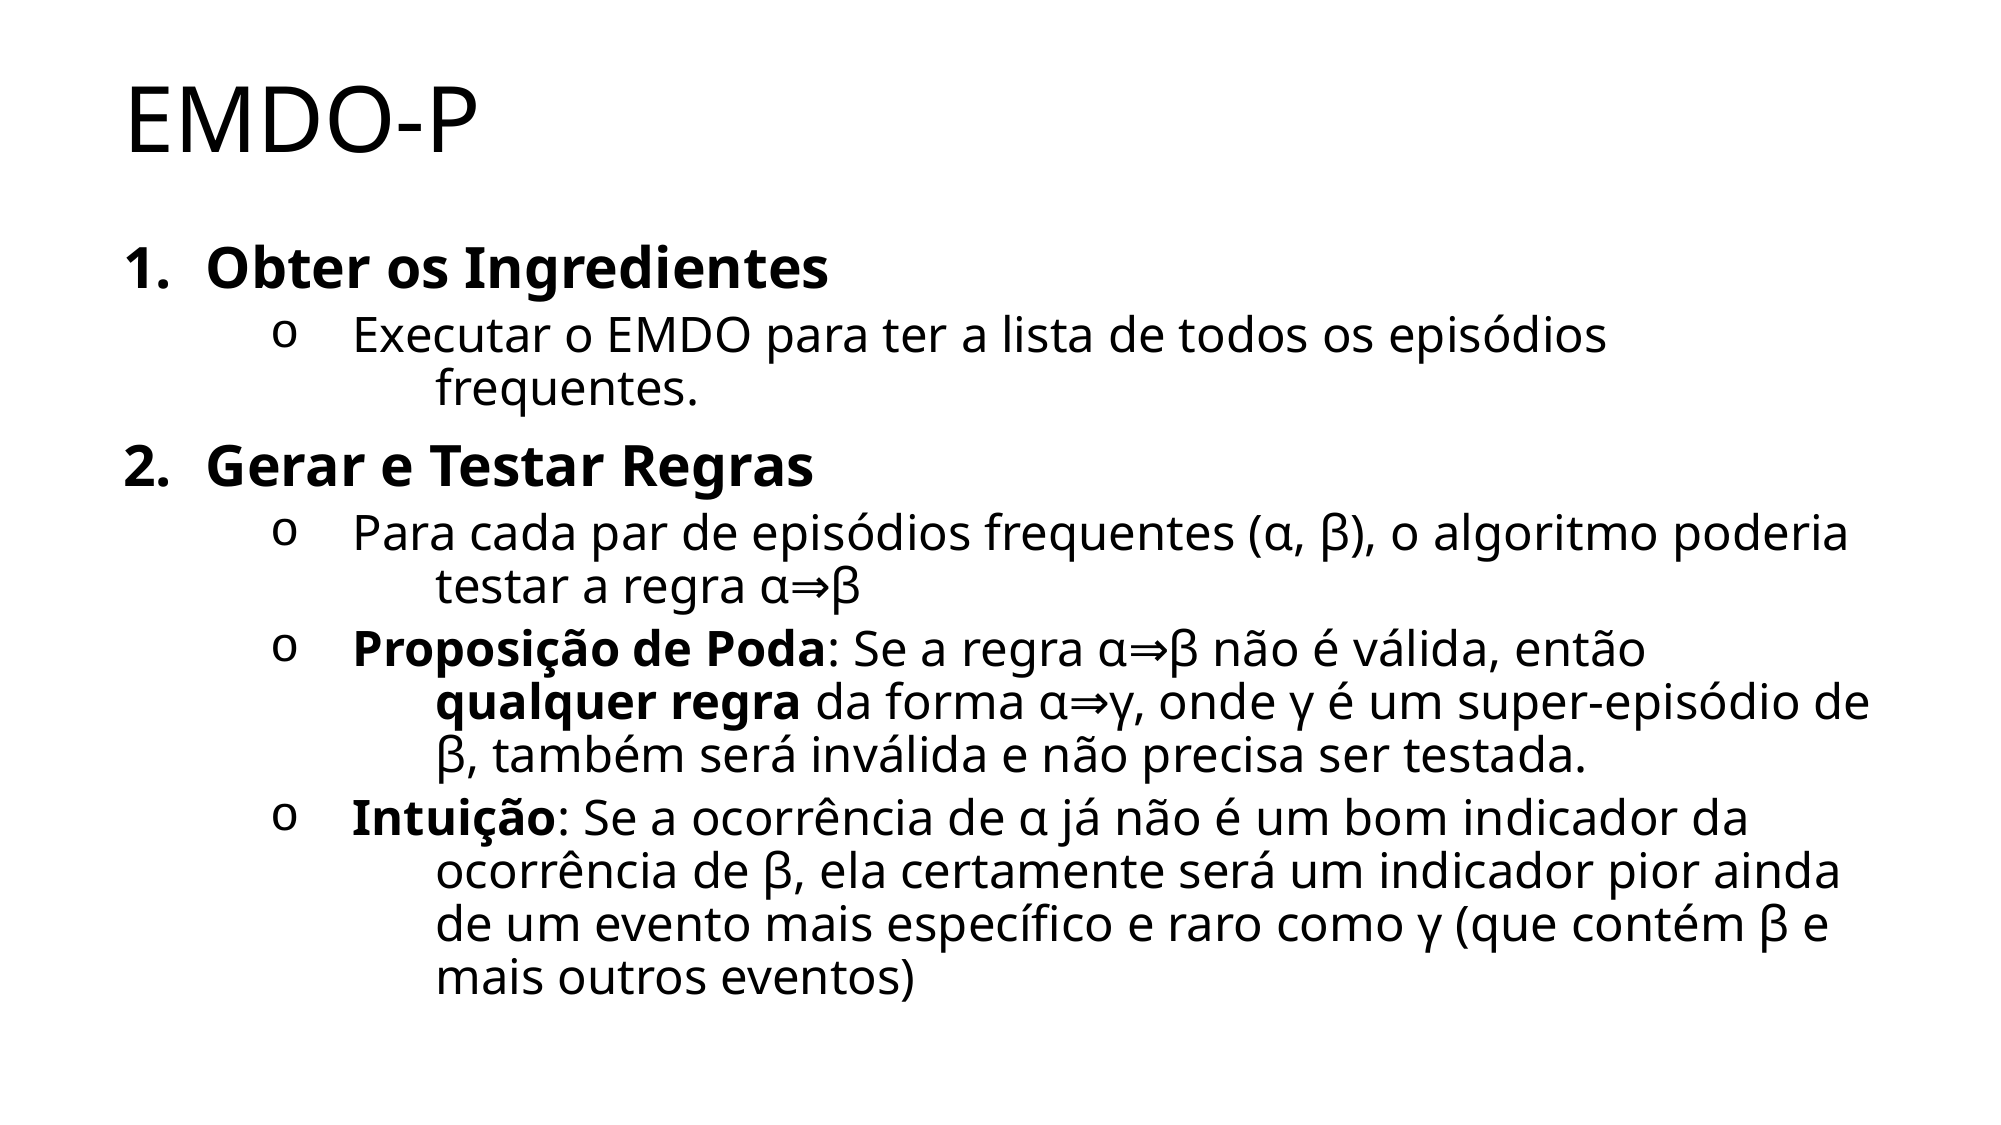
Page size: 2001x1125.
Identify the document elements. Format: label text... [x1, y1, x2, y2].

title EMDO-P [108, 14, 1834, 231]
list Obter os Ingredientes Executar o EMDO para ter a lista de todos os episódios frequentes. Gerar e Testar Regras Para cada par de episódios frequentes (α, β), o algoritmo poderia testar a regra α⇒β Proposição de Poda: Se a regra α⇒β não é válida, então qualquer regra da forma α⇒γ, onde γ é um super-episódio de β, também será inválida e não precisa ser testada. Intuição: Se a ocorrência de α já não é um bom indicador da ocorrência de β, ela certamente será um indicador pior ainda de um evento mais específico e raro como γ (que contém β e mais outros eventos) [108, 231, 1892, 1015]
